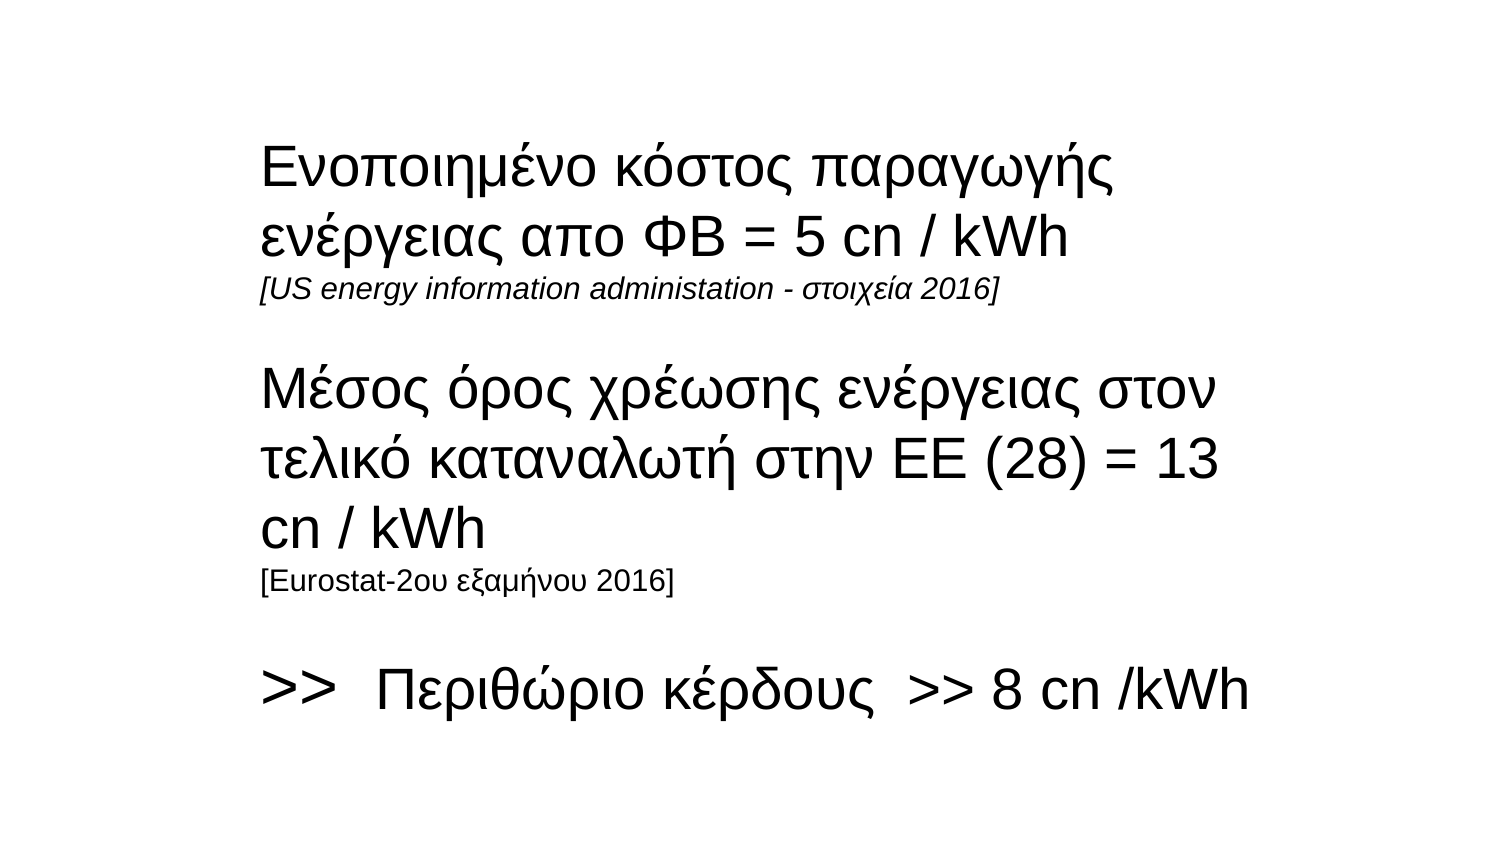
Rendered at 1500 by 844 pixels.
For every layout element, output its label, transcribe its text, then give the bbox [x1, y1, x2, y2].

text_box Ενοποιημένο κόστος παραγωγής ενέργειας απο ΦΒ = 5 cn / kWh [US energy information administation - στοιχεία 2016] Μέσος όρος χρέωσης ενέργειας στον τελικό καταναλωτή στην ΕΕ (28) = 13 cn / kWh [Eurostat-2ου εξαμήνου 2016] >> Περιθώριο κέρδους >> 8 cn /kWh [245, 90, 1290, 761]
